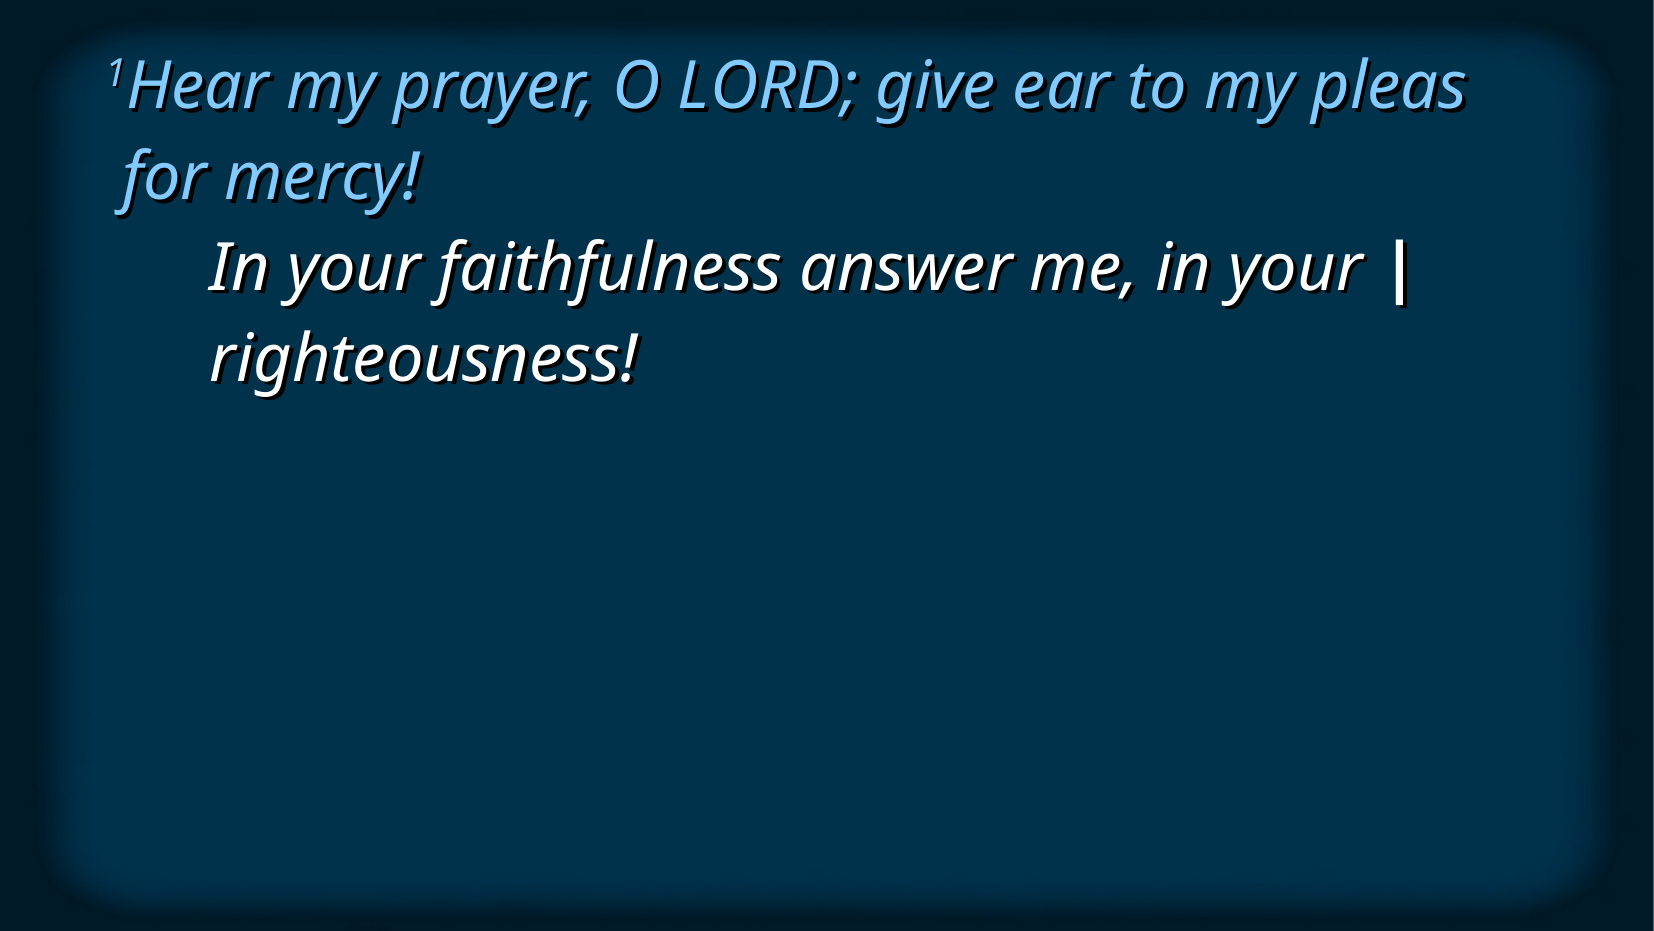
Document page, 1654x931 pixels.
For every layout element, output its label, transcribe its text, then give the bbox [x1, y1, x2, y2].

text_box 1Hear my prayer, O LORD; give ear to my pleas for mercy! In your faithfulness answer me, in your | righteousness! [90, 30, 1561, 400]
picture [0, 0, 1654, 931]
